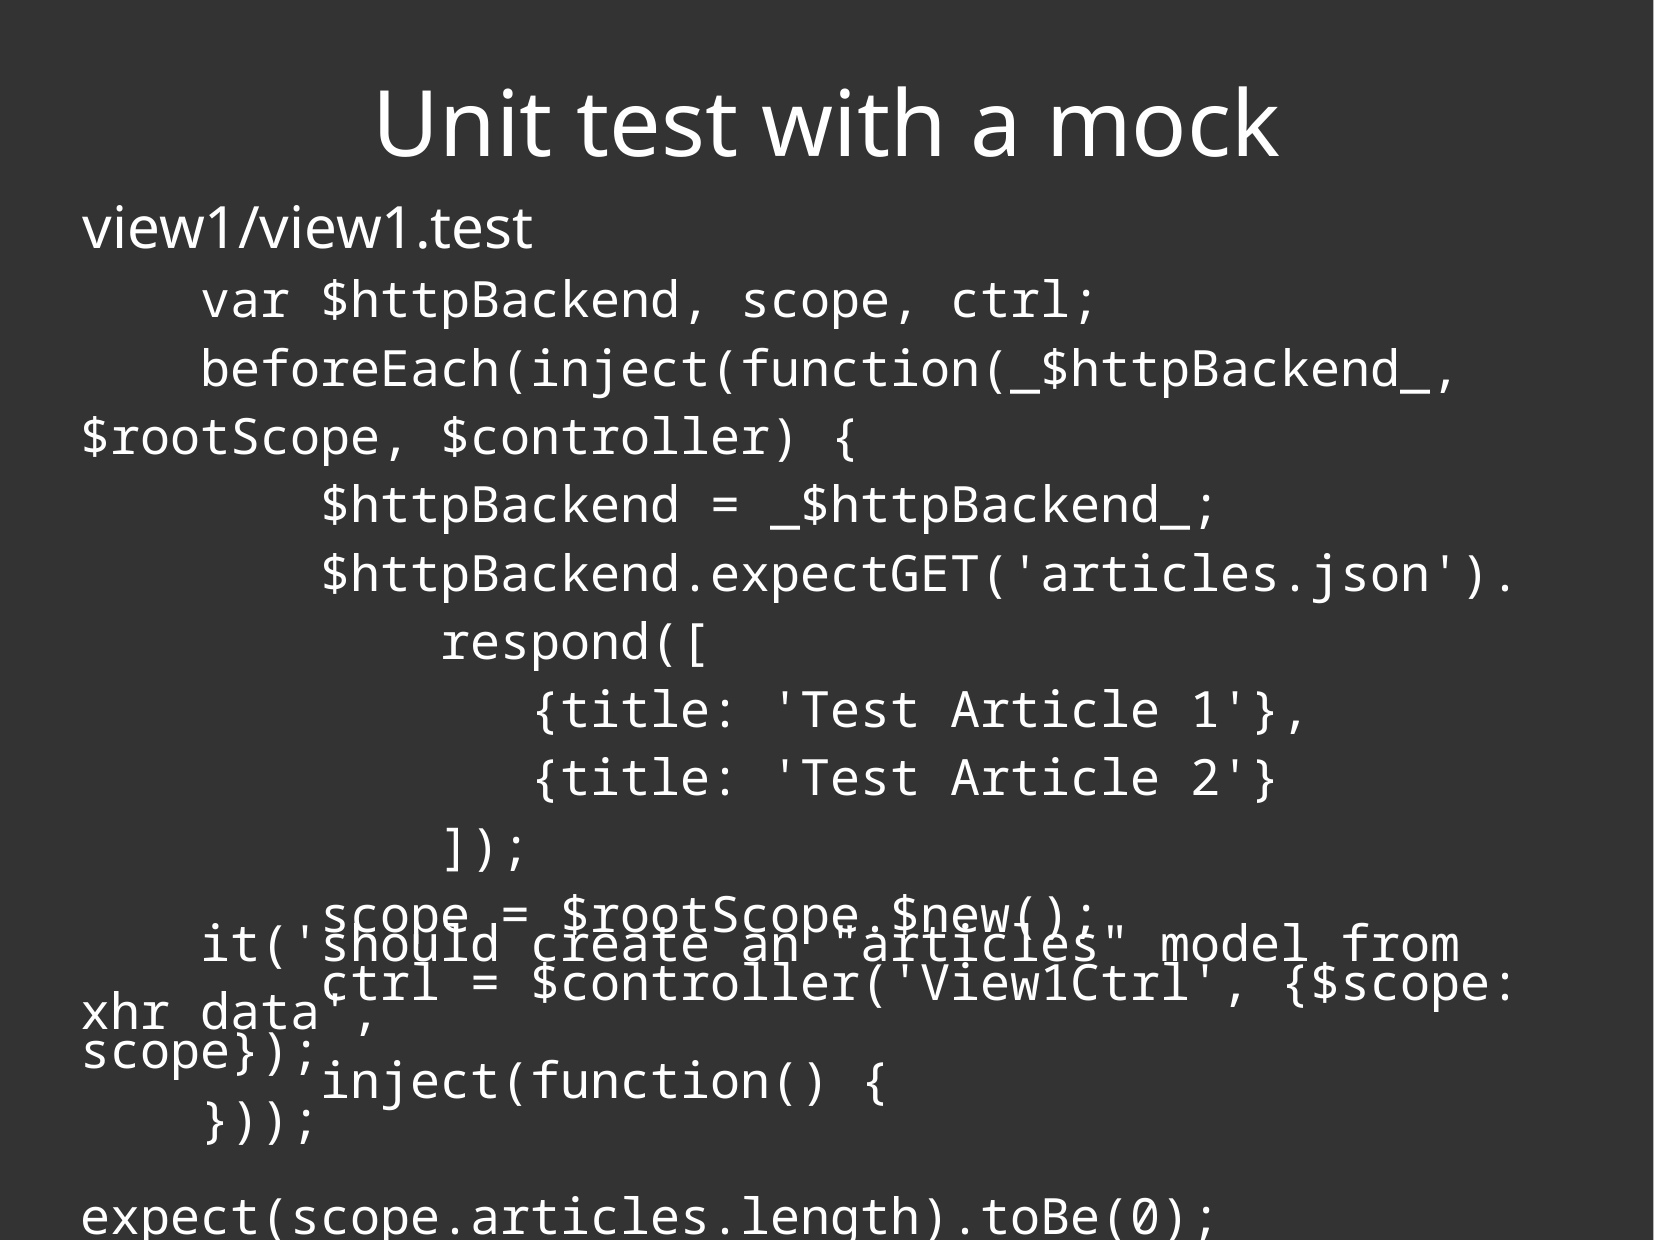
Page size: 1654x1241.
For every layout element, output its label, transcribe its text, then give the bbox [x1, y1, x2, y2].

text_box it('should create an "articles" model from xhr data', inject(function() { expect(scope.articles.length).toBe(0); $httpBackend.flush(); expect(scope.articles.length).toBe(2); })); [65, 900, 1554, 1216]
text_box var $httpBackend, scope, ctrl; beforeEach(inject(function(_$httpBackend_, $rootScope, $controller) { $httpBackend = _$httpBackend_; $httpBackend.expectGET('articles.json'). respond([ {title: 'Test Article 1'}, {title: 'Test Article 2'} ]); scope = $rootScope.$new(); ctrl = $controller('View1Ctrl', {$scope: scope}); })); [65, 257, 1554, 900]
title Unit test with a mock [82, 17, 1571, 153]
title view1/view1.test [82, 153, 1572, 299]
